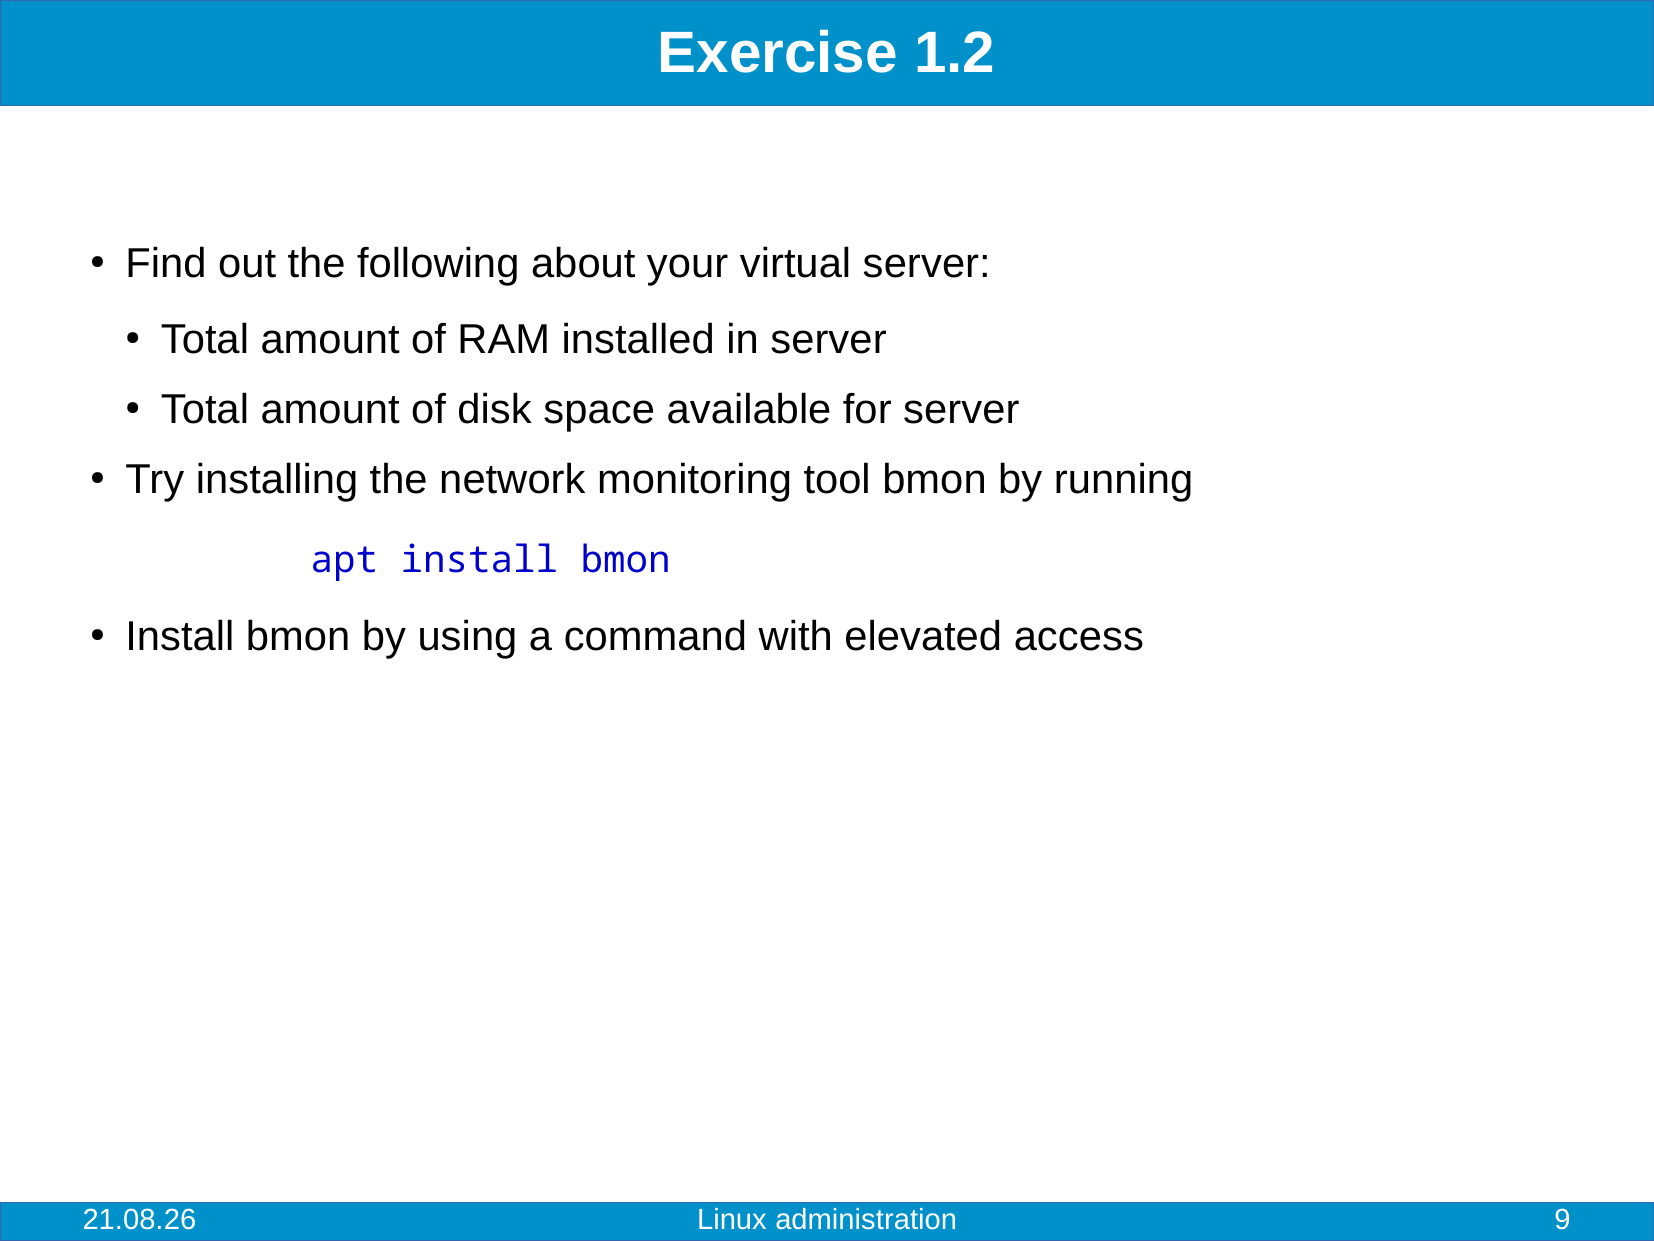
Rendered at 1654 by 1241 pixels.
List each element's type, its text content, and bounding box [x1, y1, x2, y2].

title Exercise 1.2 [0, 0, 1654, 106]
list Find out the following about your virtual server: Total amount of RAM installed in server Total amount of disk space available for server Try installing the network monitoring tool bmon by running apt install bmon Install bmon by using a command with elevated access [90, 240, 1579, 960]
